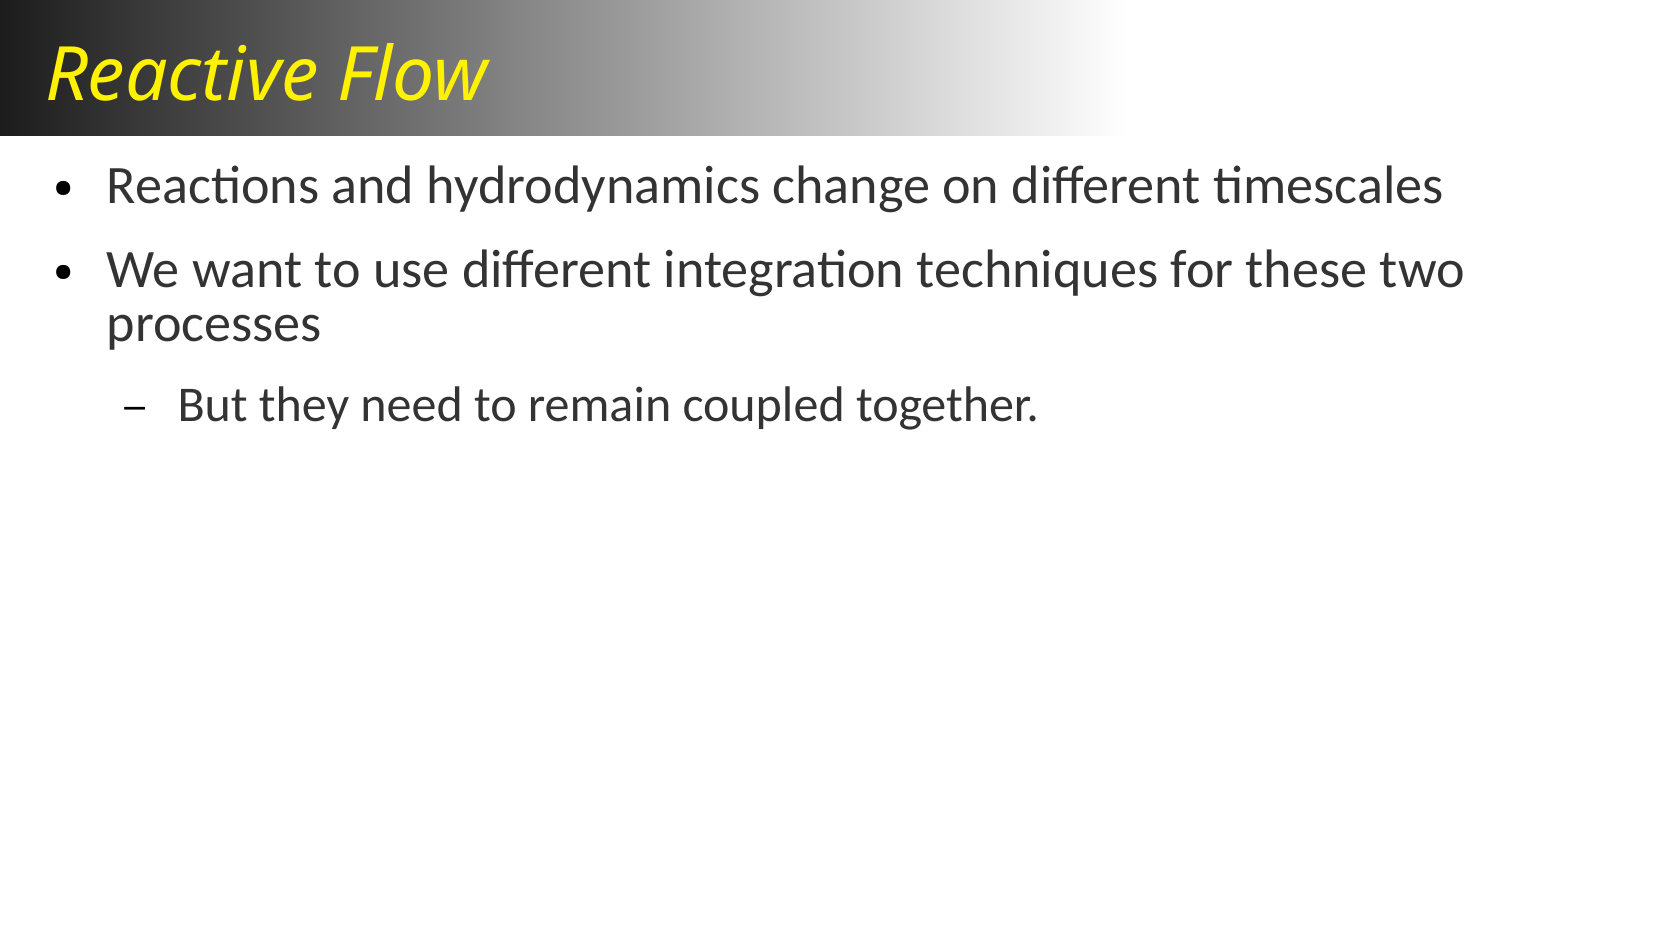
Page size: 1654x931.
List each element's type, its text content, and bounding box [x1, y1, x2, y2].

list Reactions and hydrodynamics change on different timescales We want to use different integration techniques for these two processes But they need to remain coupled together. [29, 156, 1620, 901]
title Reactive Flow [45, 13, 1021, 130]
